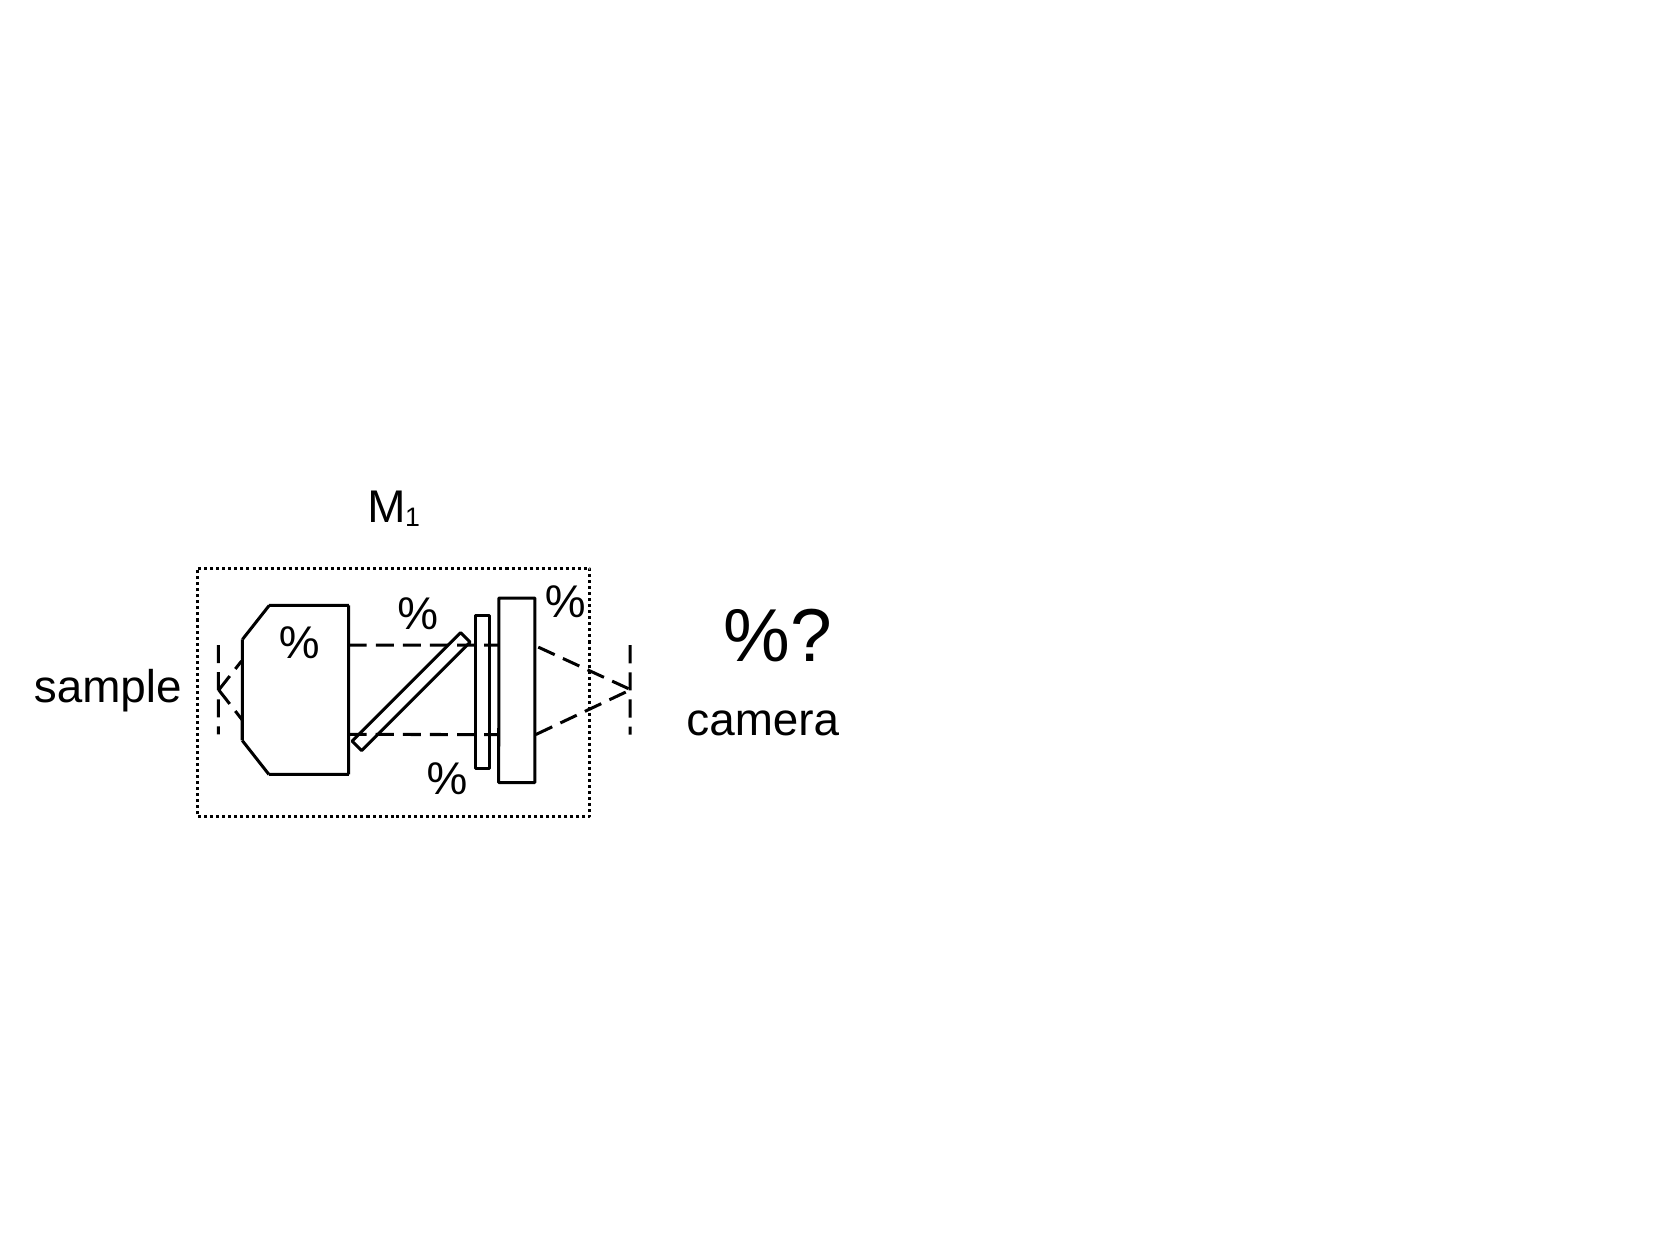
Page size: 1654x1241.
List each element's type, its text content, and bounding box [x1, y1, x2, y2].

text_box % [380, 745, 514, 831]
text_box % [351, 580, 484, 666]
text_box sample [17, 653, 199, 771]
text_box %? [687, 586, 869, 693]
text_box M1 [327, 473, 460, 559]
text_box % [499, 568, 632, 654]
text_box camera [653, 686, 872, 805]
text_box % [233, 609, 366, 695]
